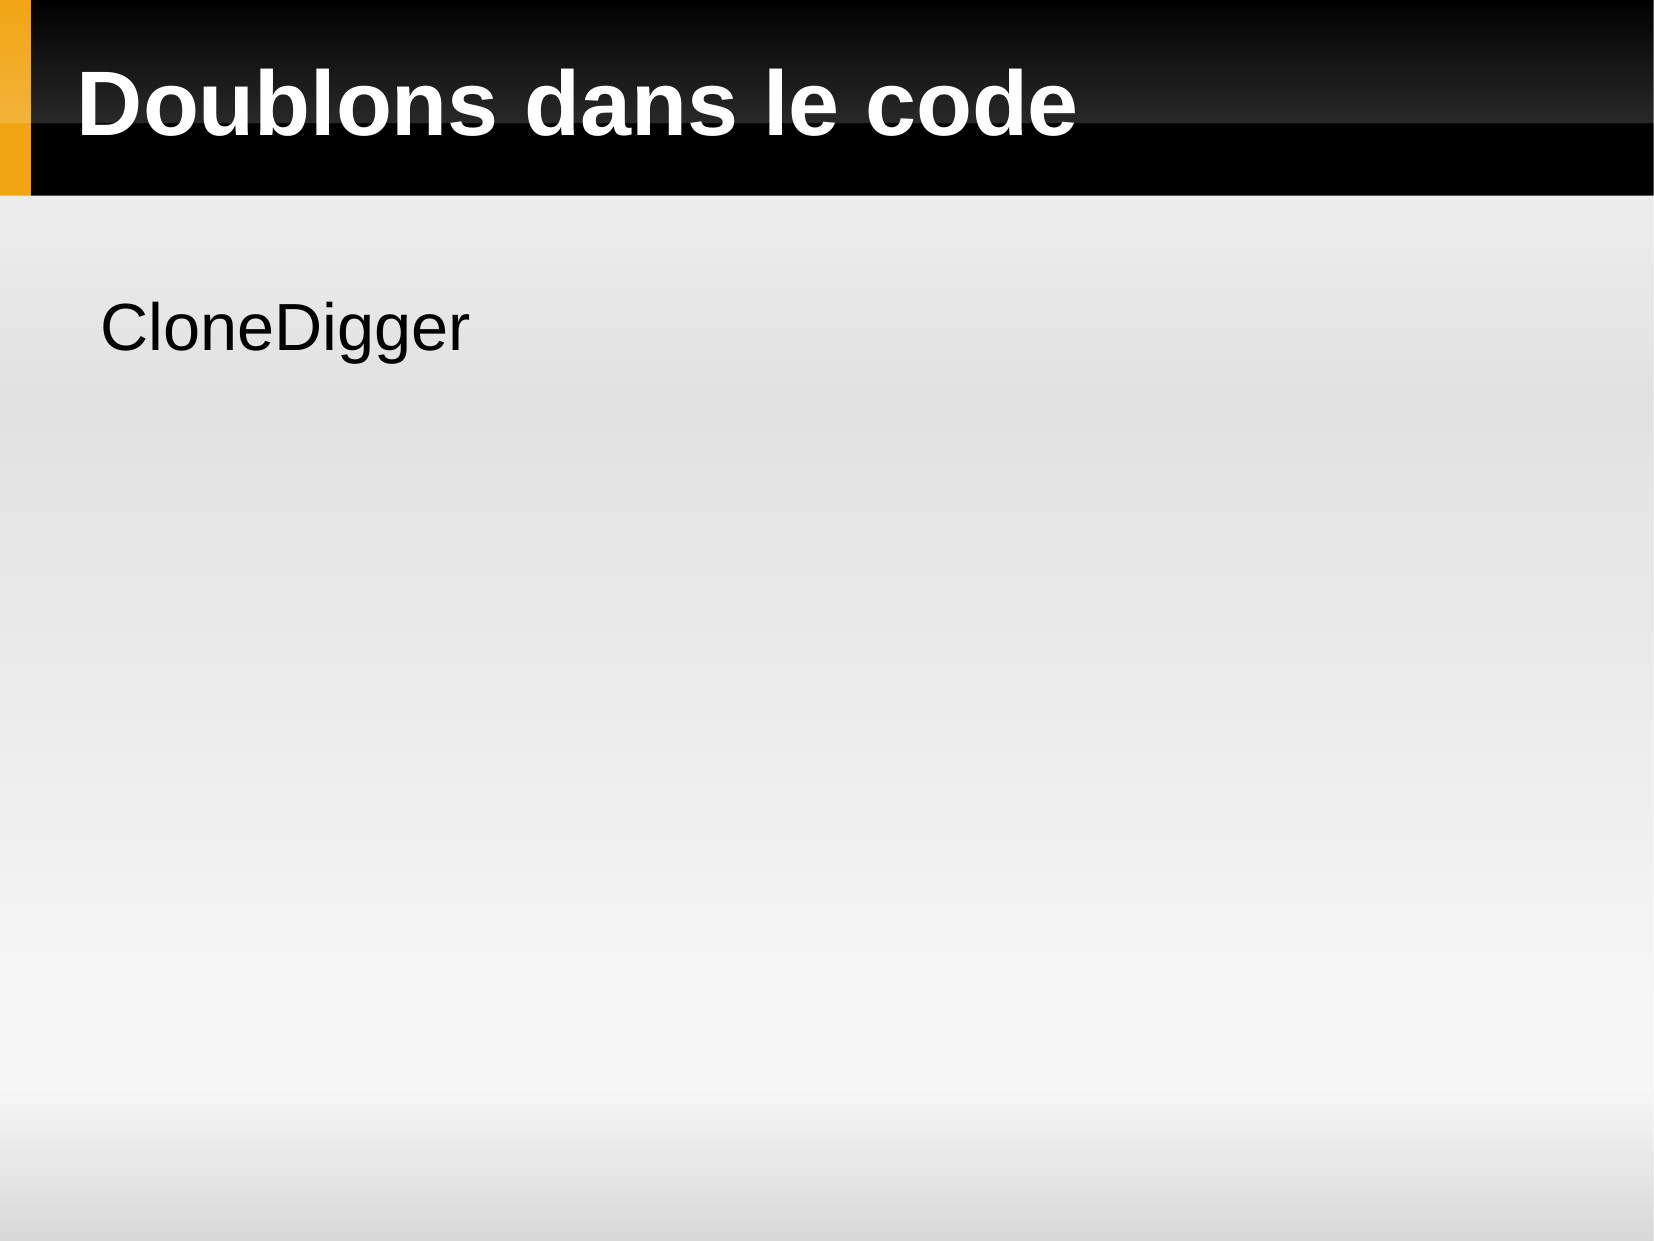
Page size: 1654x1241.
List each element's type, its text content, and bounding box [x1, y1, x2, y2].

list CloneDigger [82, 290, 1571, 1094]
title Doublons dans le code [76, 7, 1565, 200]
picture [0, 0, 1654, 1241]
